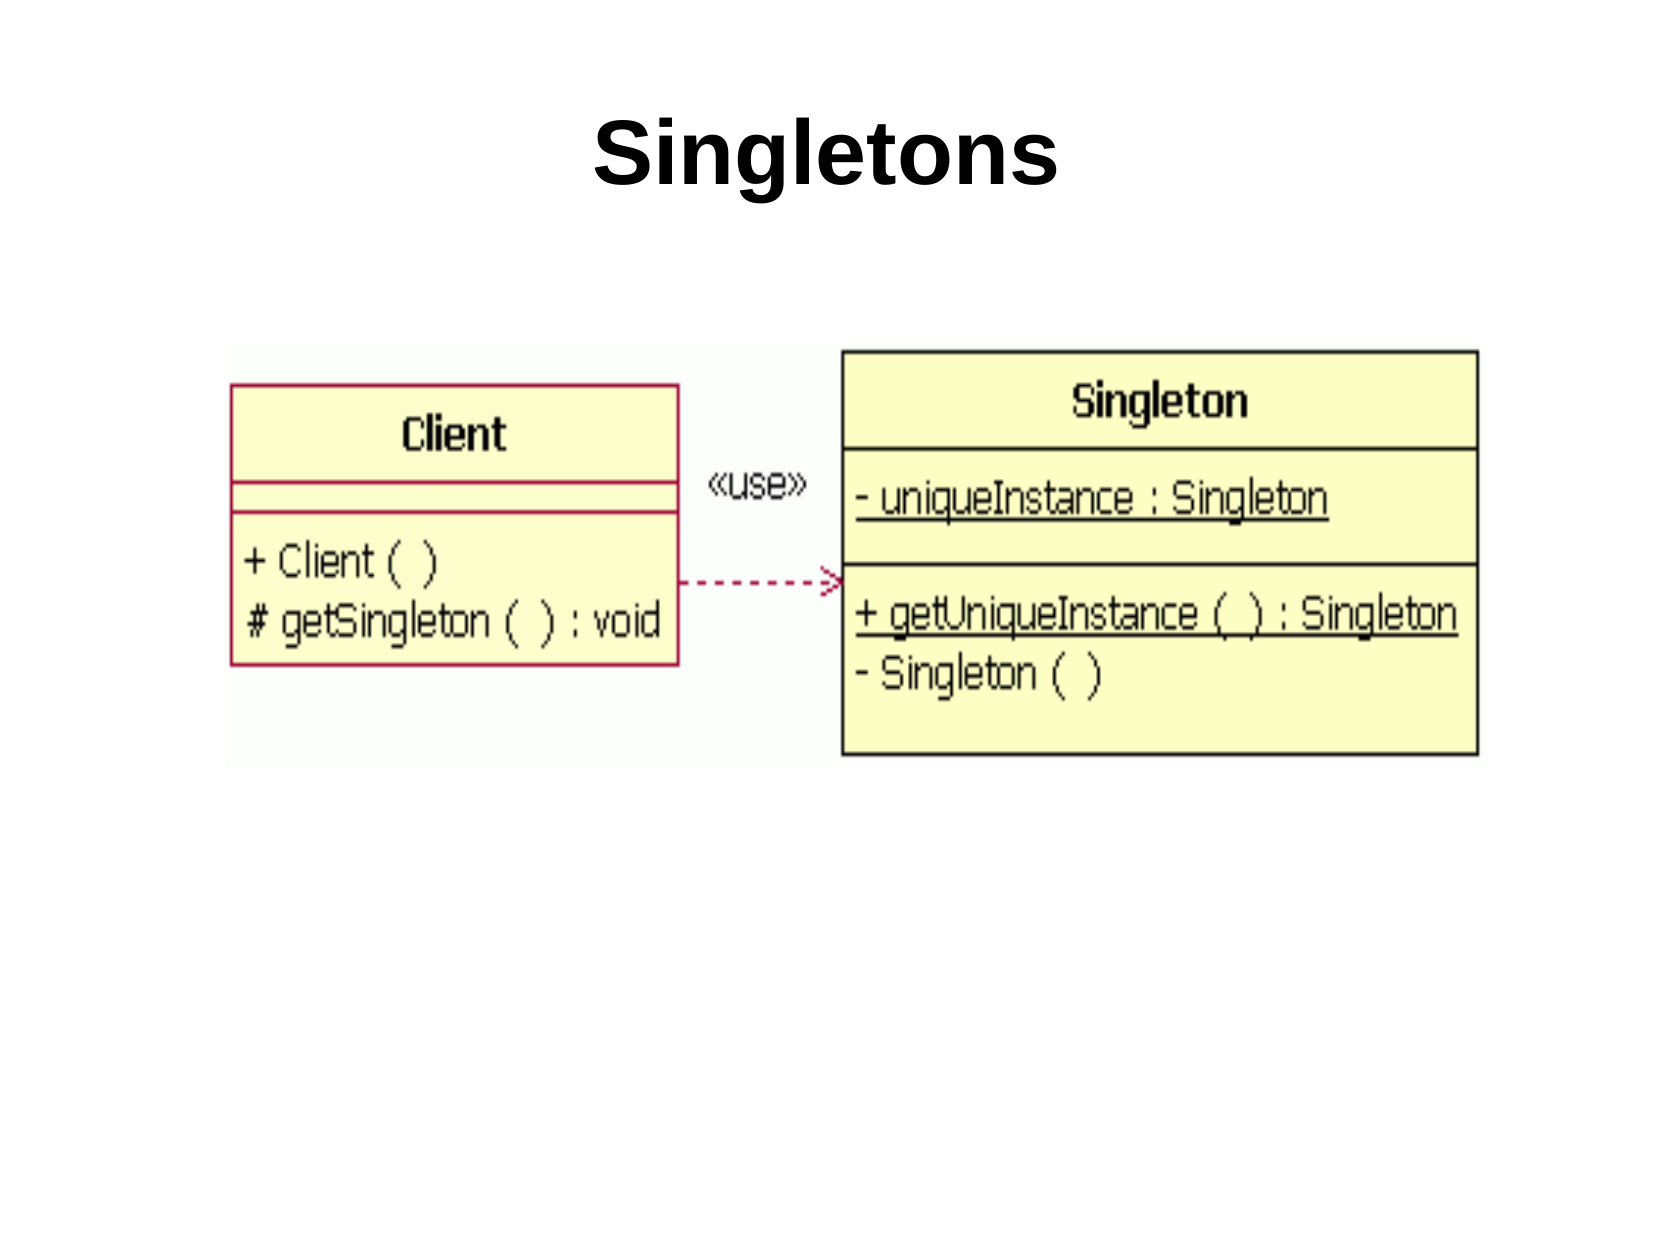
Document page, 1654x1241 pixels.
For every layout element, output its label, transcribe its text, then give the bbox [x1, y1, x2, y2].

picture [225, 344, 1486, 766]
title Singletons [82, 49, 1571, 257]
